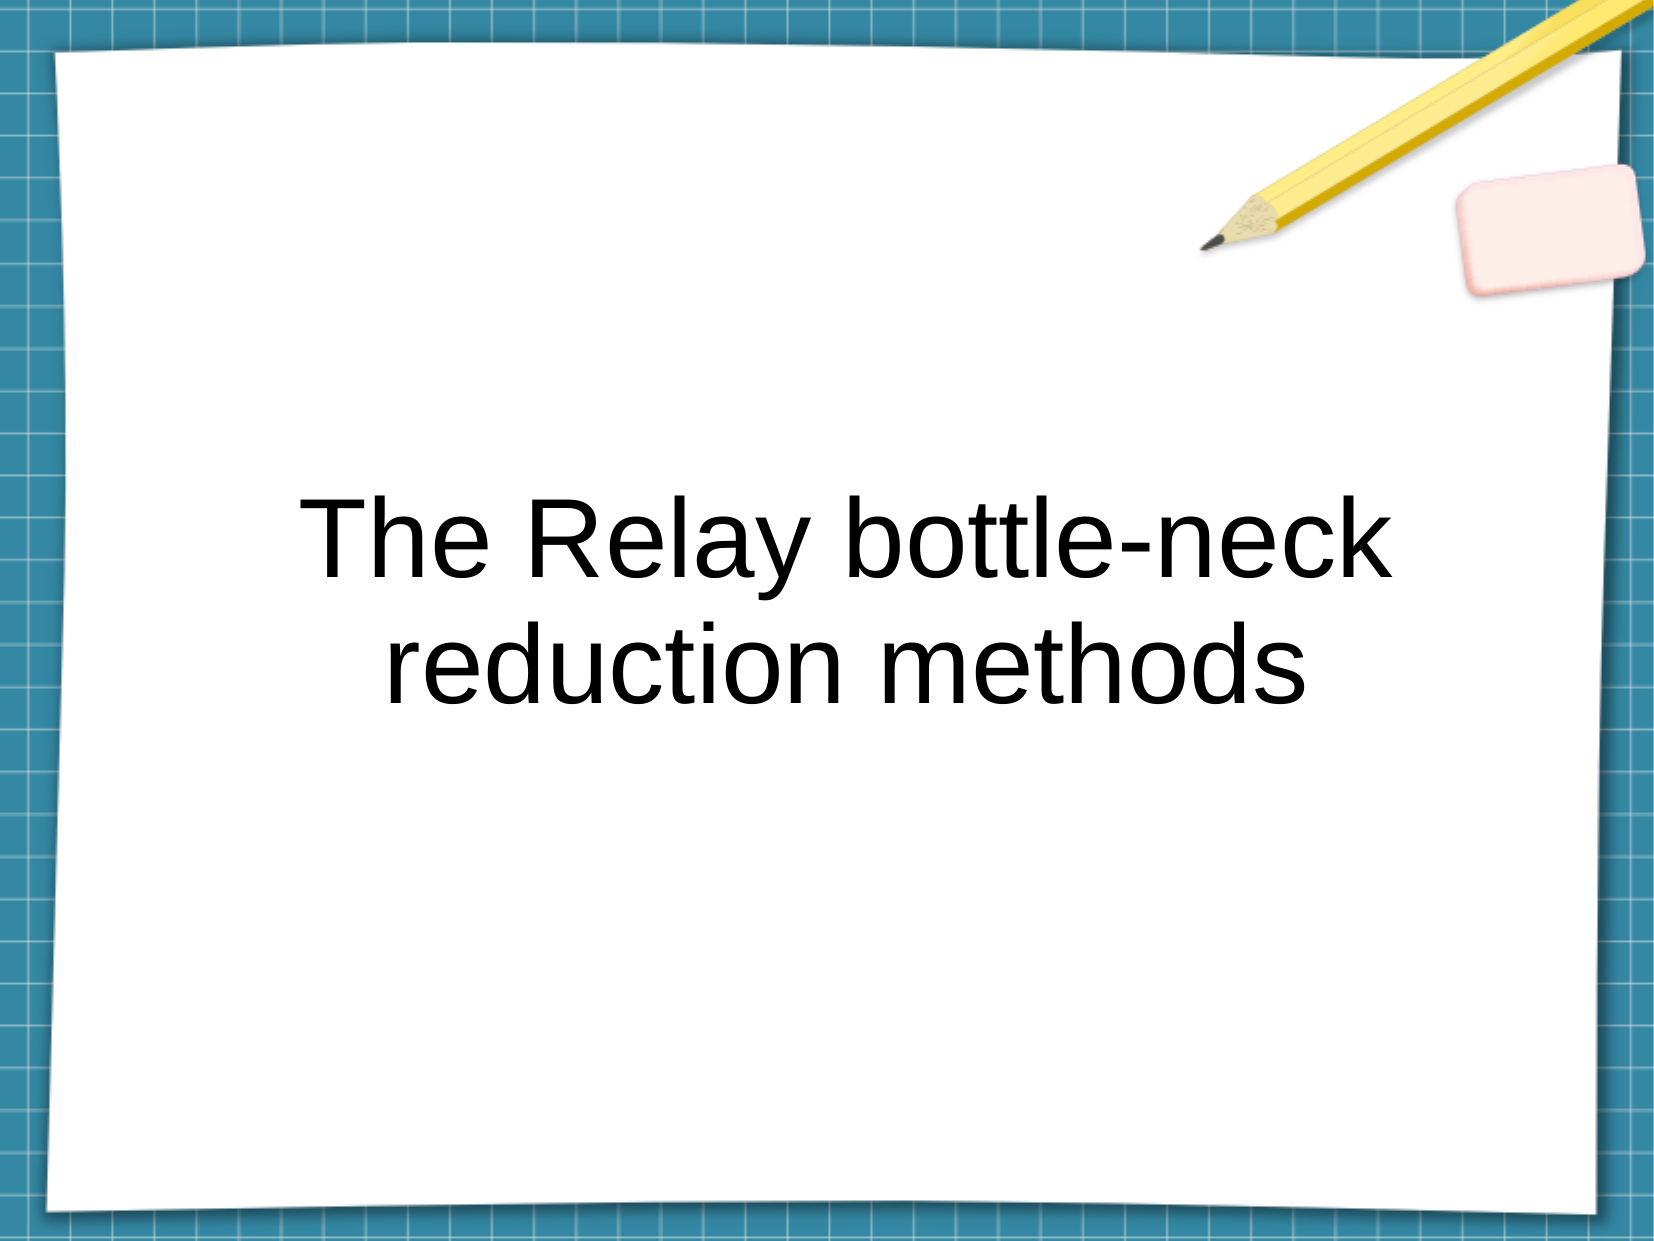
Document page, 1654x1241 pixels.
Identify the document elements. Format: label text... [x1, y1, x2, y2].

title The Relay bottle-neck reduction methods [101, 470, 1591, 733]
picture [0, 0, 1654, 1241]
